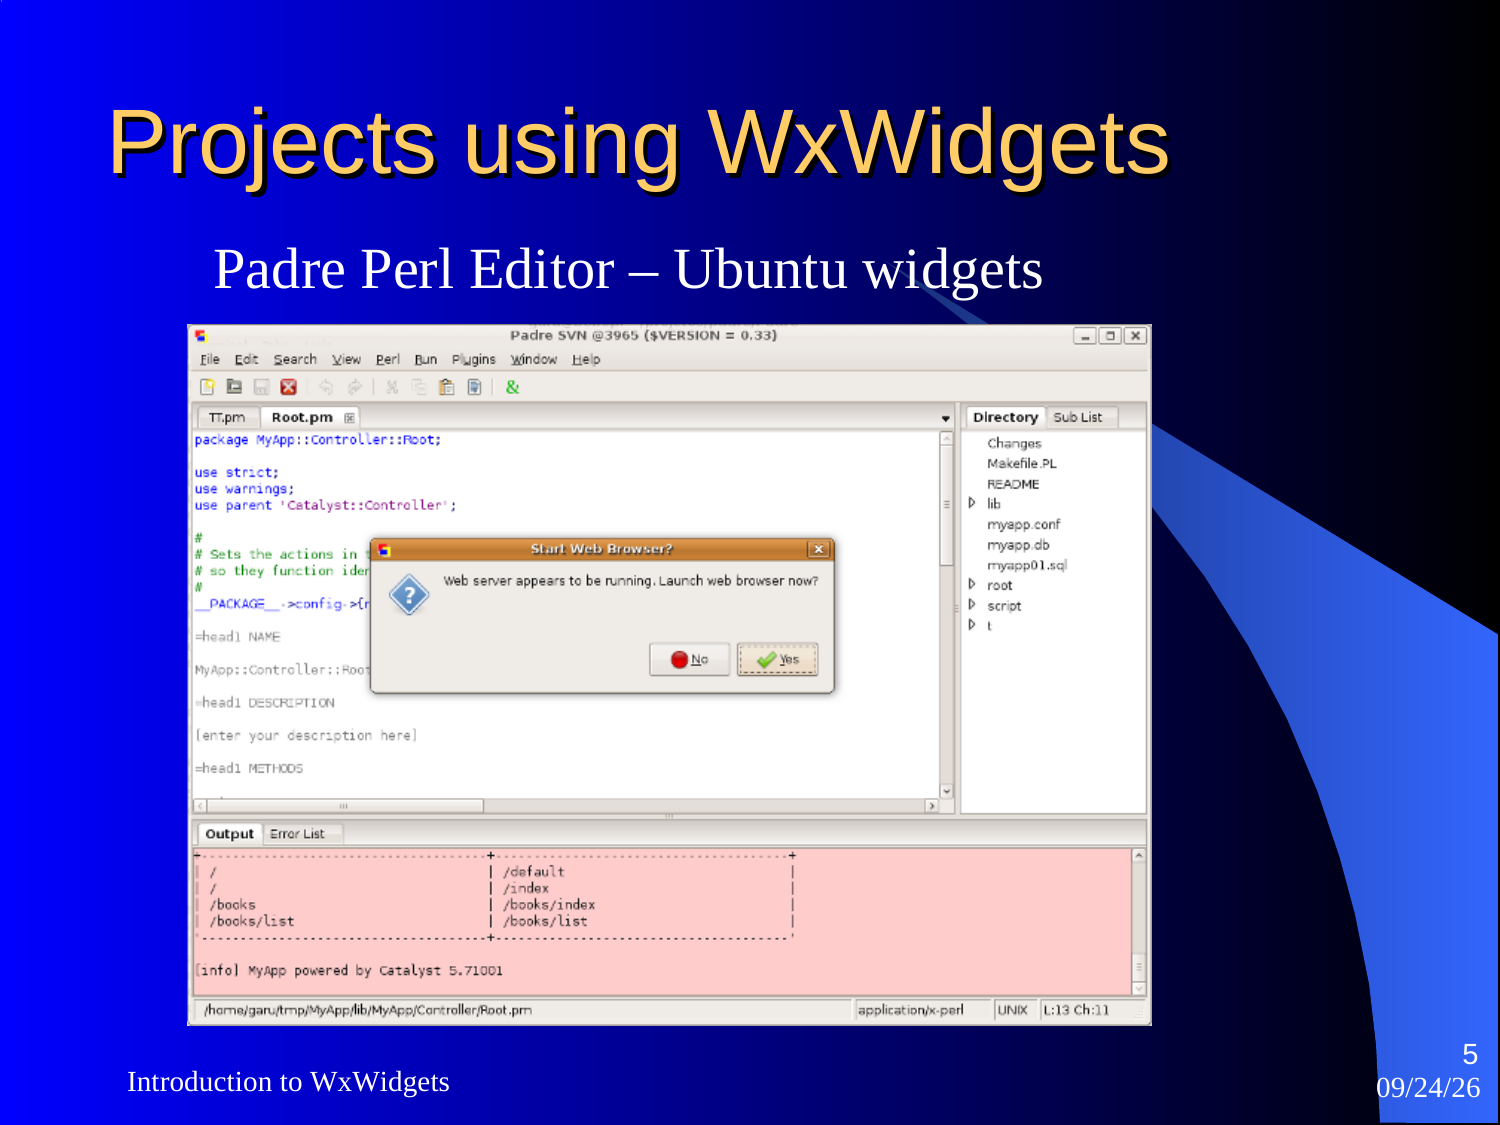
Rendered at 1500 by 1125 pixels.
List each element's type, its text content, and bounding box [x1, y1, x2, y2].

title Projects using WxWidgets [91, 48, 1418, 237]
list Padre Perl Editor – Ubuntu widgets [112, 177, 1388, 1034]
picture [187, 324, 1152, 1026]
